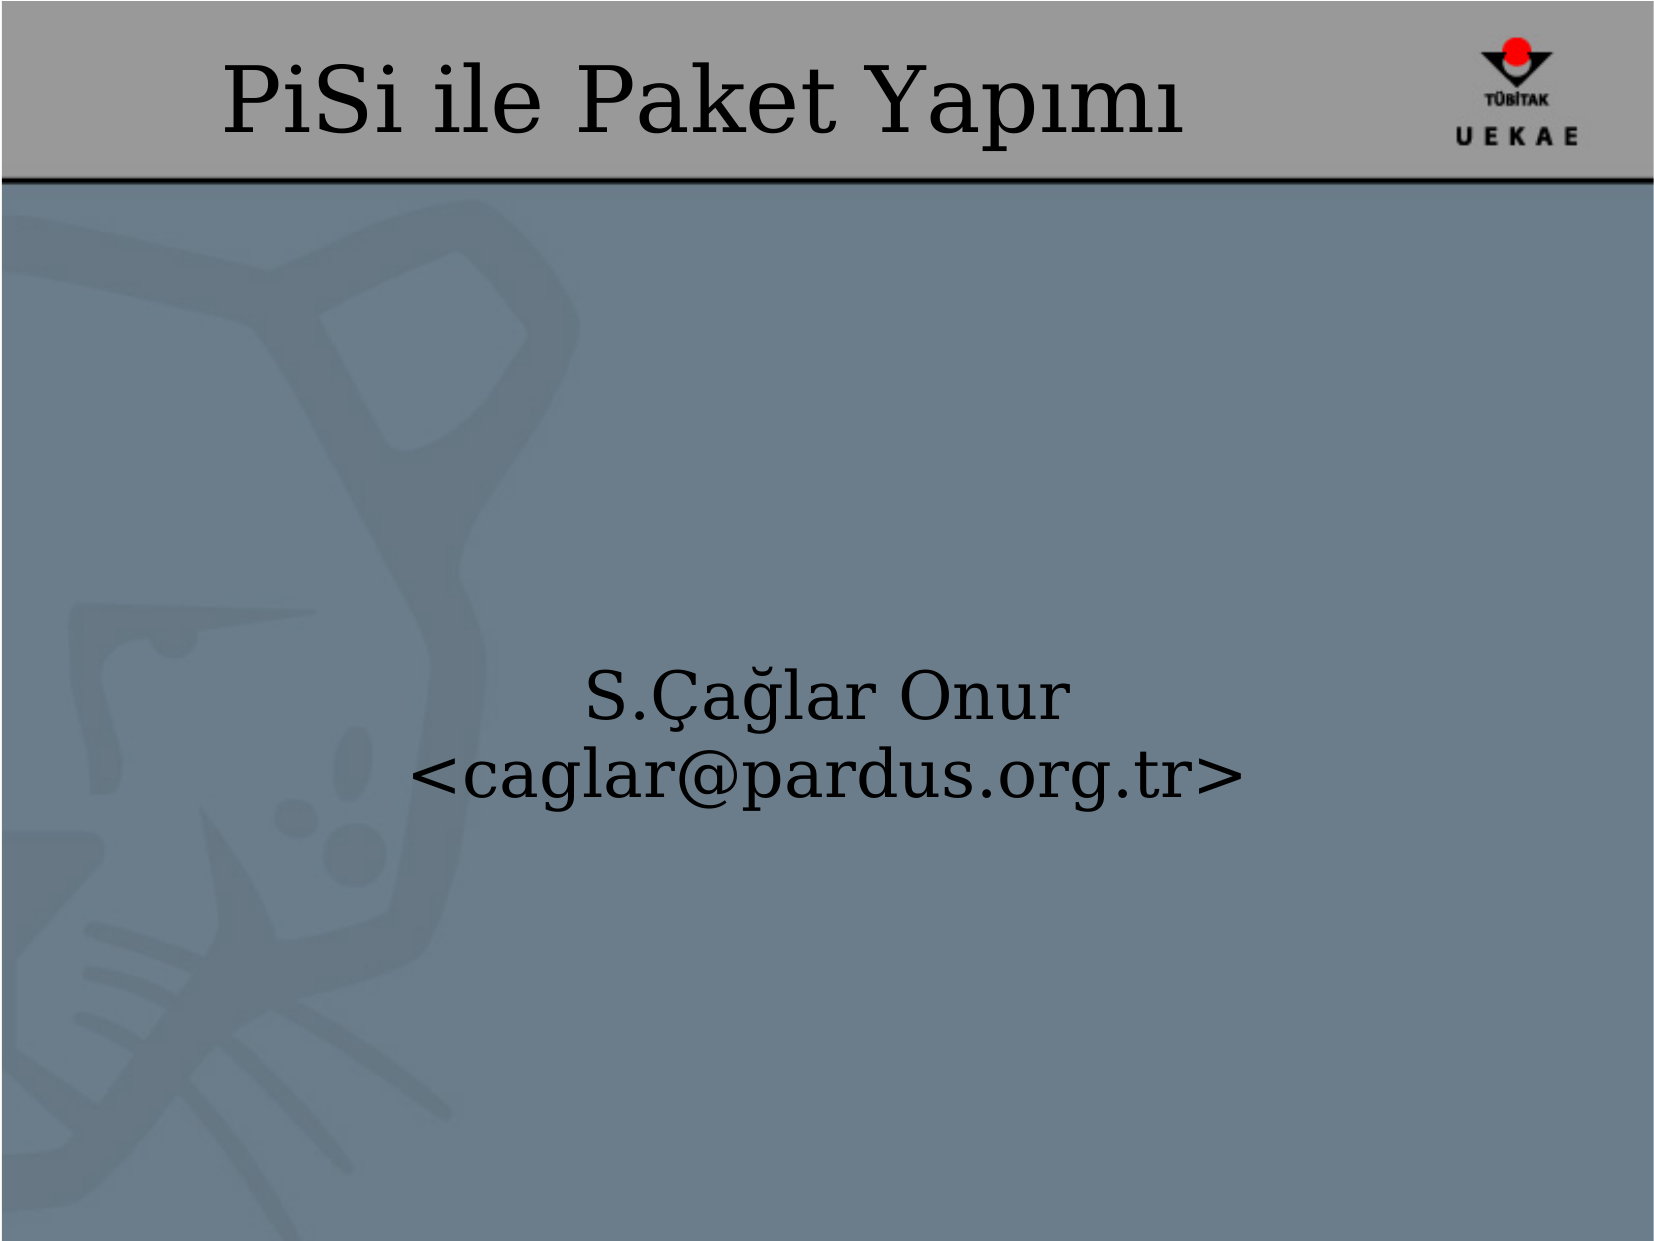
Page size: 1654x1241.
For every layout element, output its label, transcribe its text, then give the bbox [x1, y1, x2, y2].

subtitle S.Çağlar Onur <caglar@pardus.org.tr> [121, 344, 1534, 1127]
picture [1, 1, 1654, 1241]
title PiSi ile Paket Yapımı [0, 0, 1410, 204]
